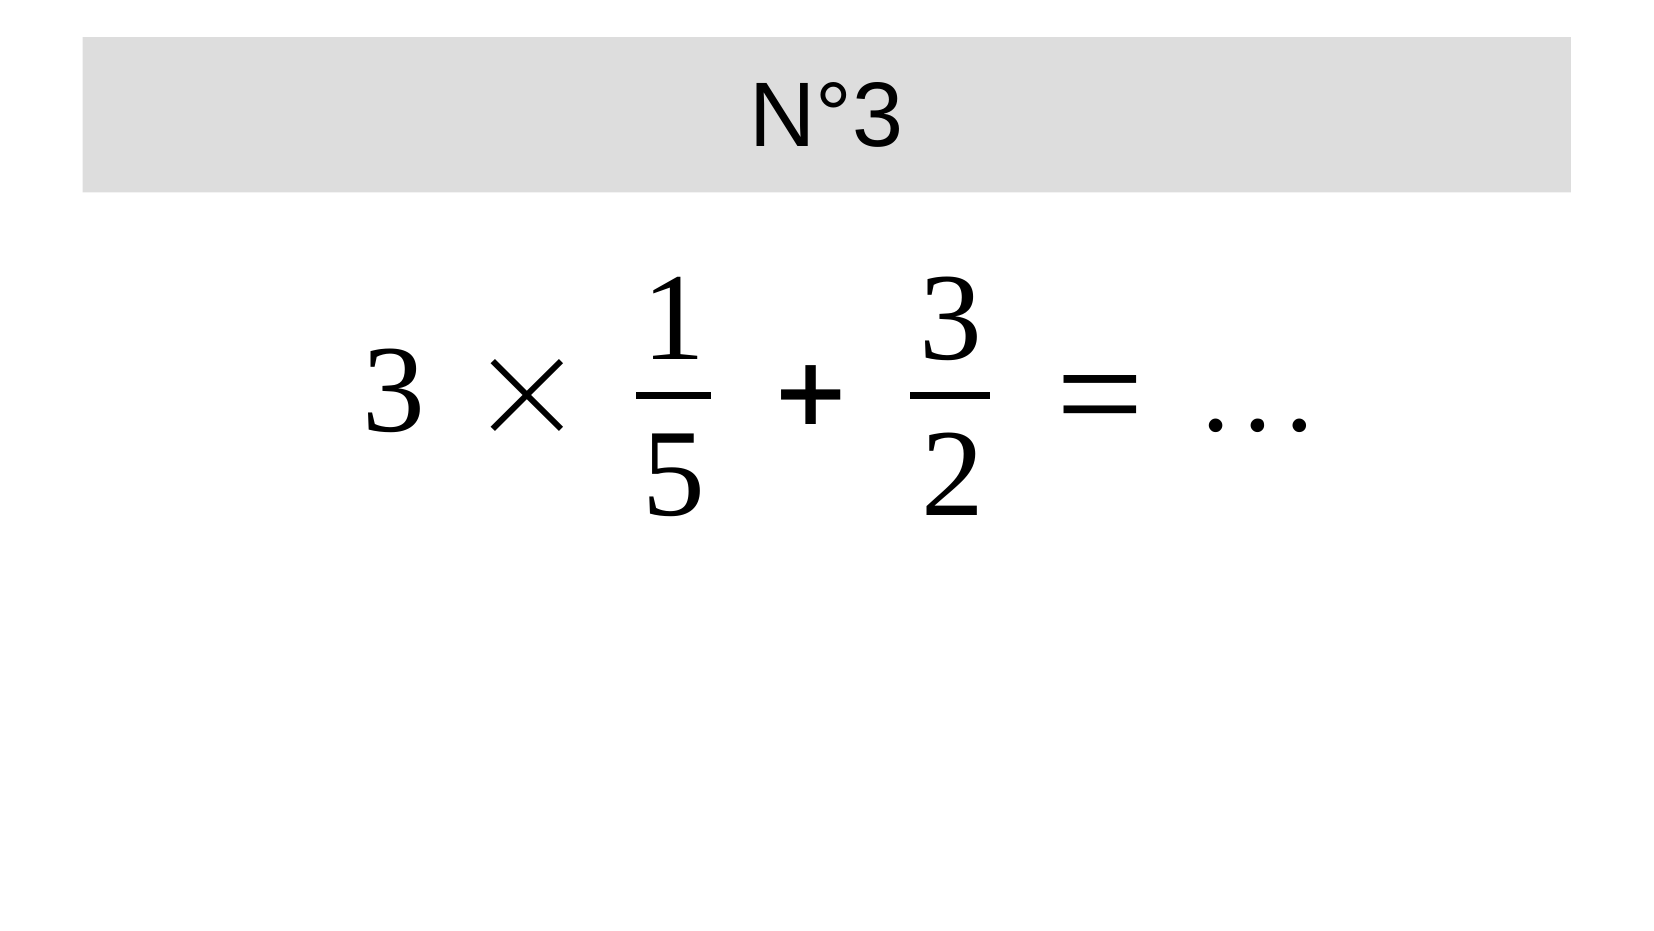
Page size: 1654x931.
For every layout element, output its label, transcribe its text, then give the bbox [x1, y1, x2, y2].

chart [354, 248, 1326, 544]
title N°3 [82, 37, 1571, 193]
